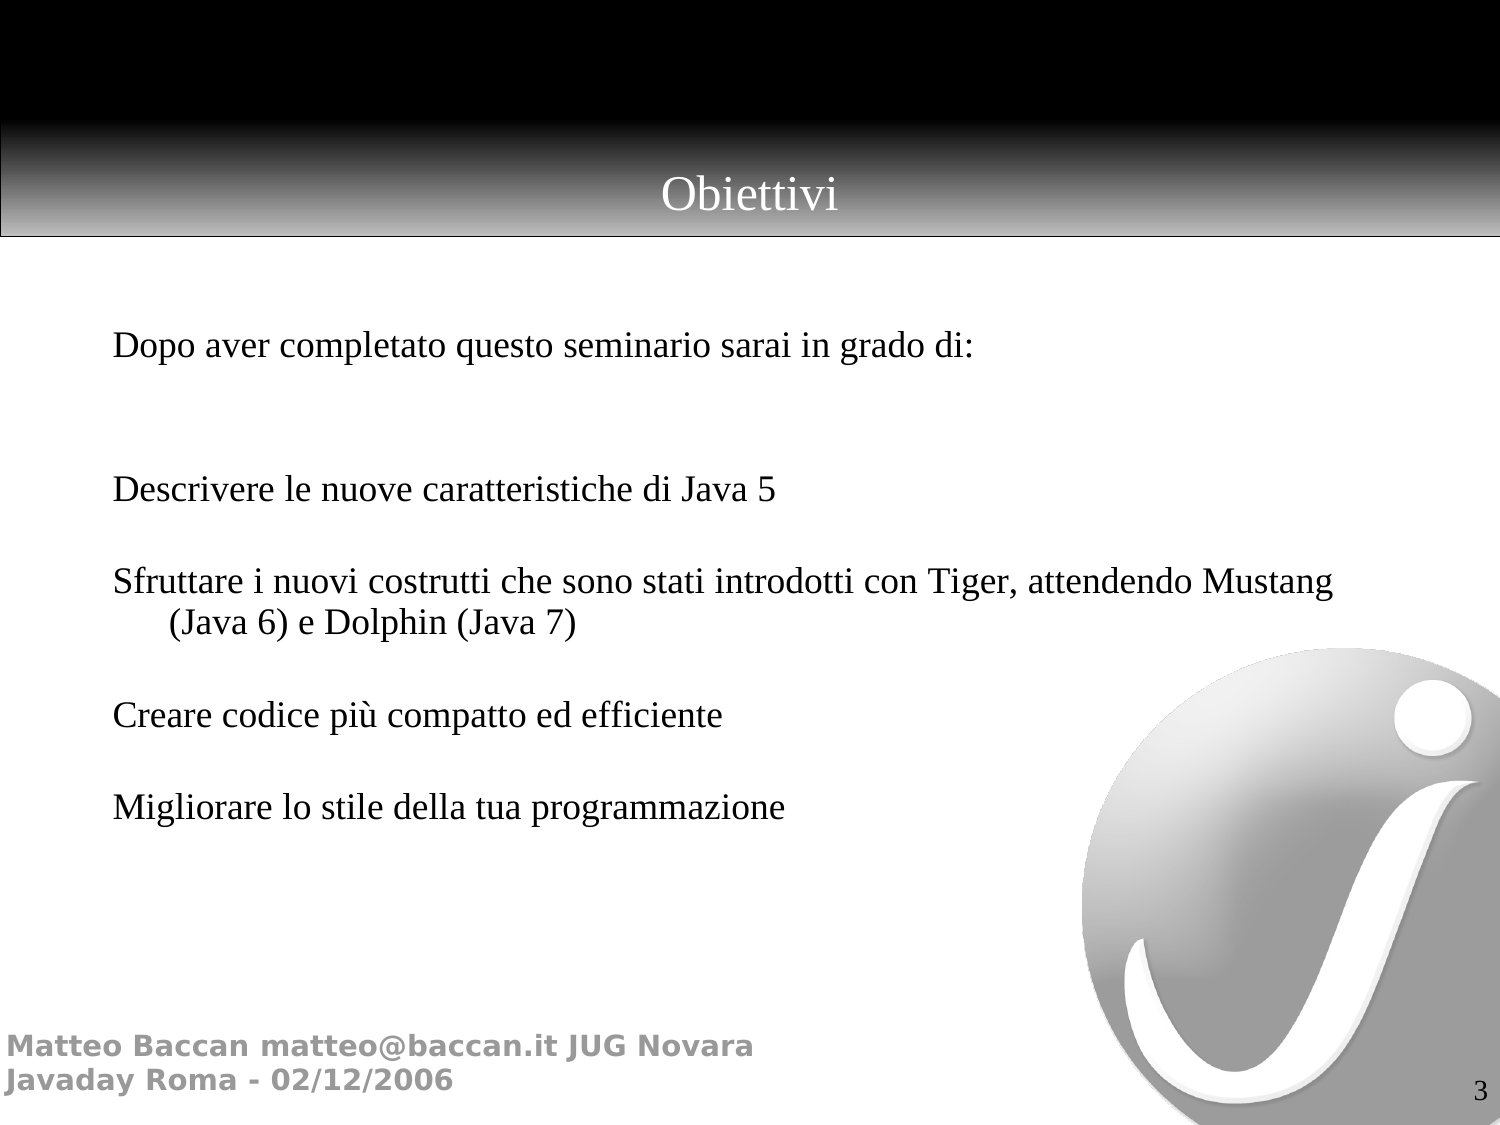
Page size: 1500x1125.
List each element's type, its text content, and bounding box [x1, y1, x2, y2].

list Dopo aver completato questo seminario sarai in grado di: Descrivere le nuove caratteristiche di Java 5 Sfruttare i nuovi costrutti che sono stati introdotti con Tiger, attendendo Mustang (Java 6) e Dolphin (Java 7) Creare codice più compatto ed efficiente Migliorare lo stile della tua programmazione [112, 324, 1388, 1009]
title Obiettivi [112, 99, 1388, 288]
picture [1081, 648, 1500, 1125]
